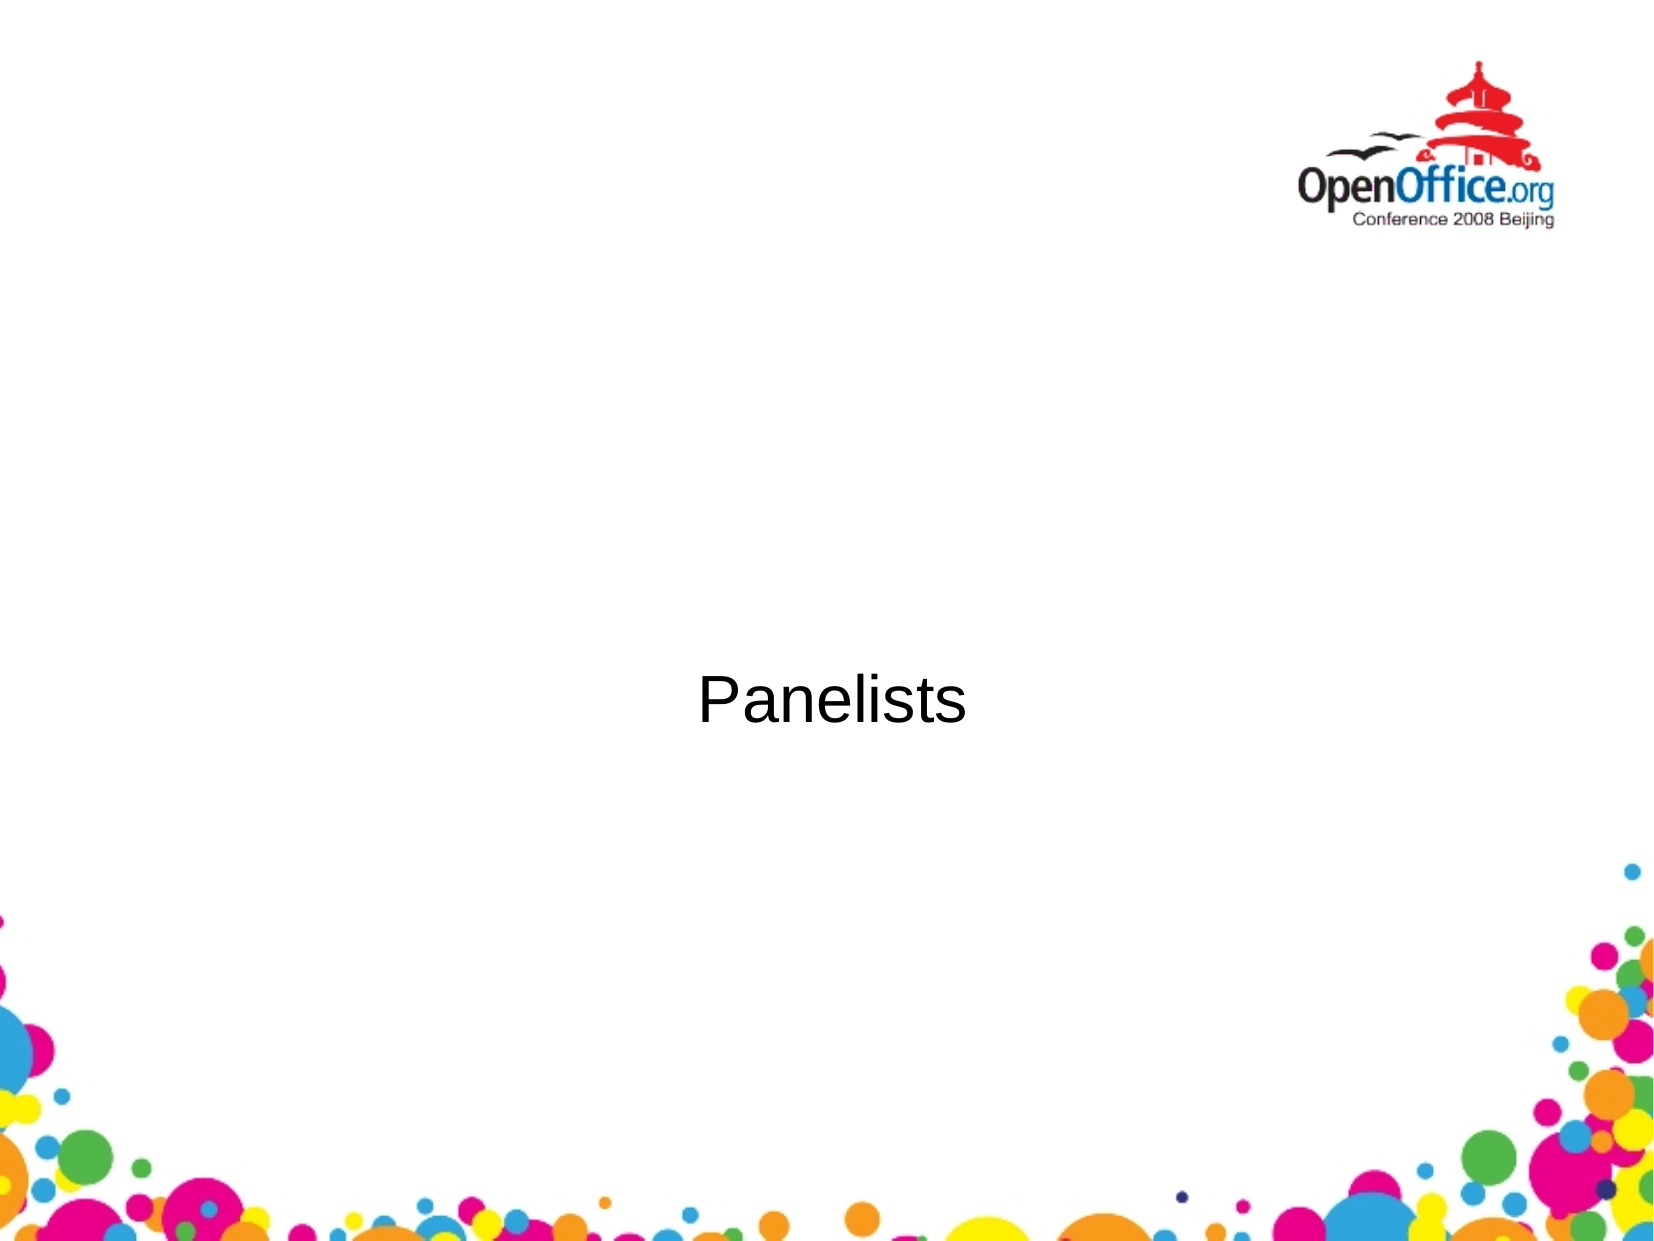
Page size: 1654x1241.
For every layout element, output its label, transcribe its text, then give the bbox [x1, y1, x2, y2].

subtitle Panelists [88, 290, 1577, 1109]
picture [0, 810, 1654, 1241]
picture [1285, 51, 1569, 250]
